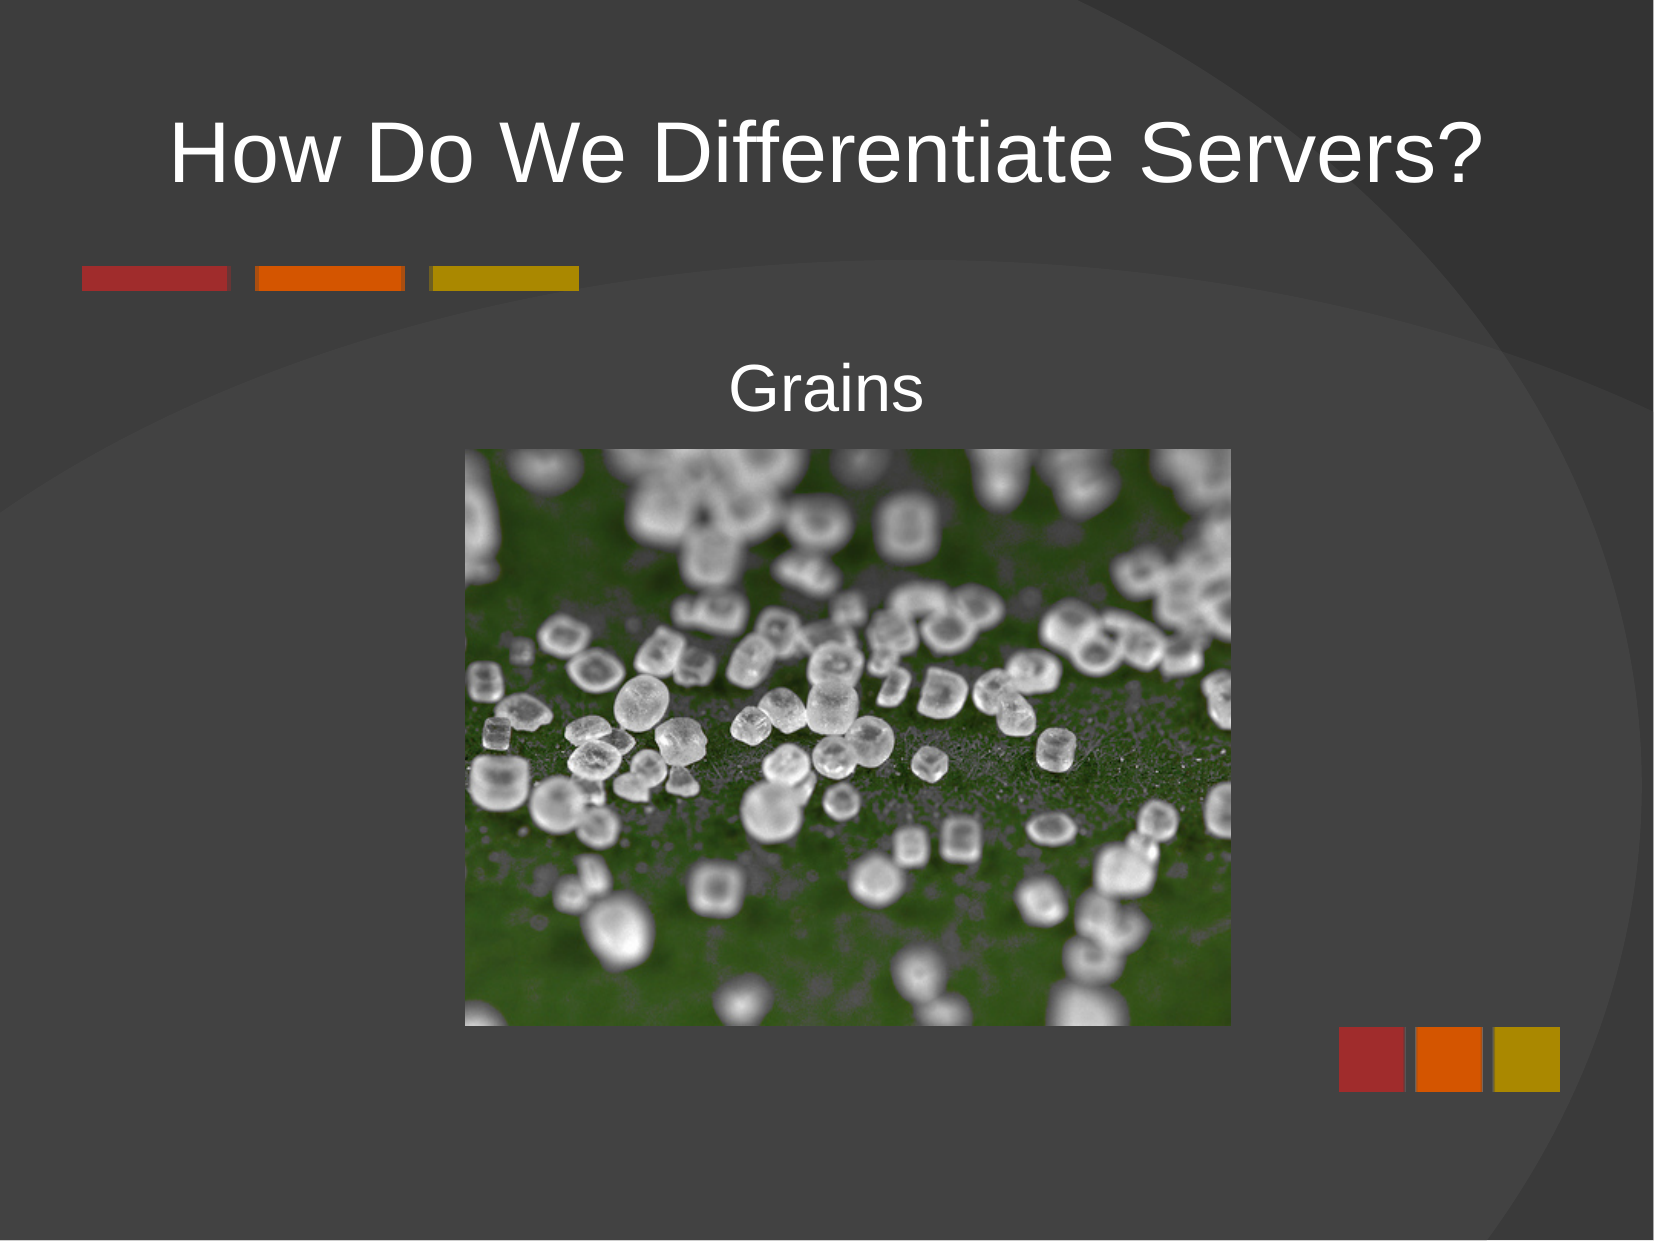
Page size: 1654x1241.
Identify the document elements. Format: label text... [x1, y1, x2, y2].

picture [82, 266, 579, 290]
picture [1339, 1027, 1560, 1092]
subtitle Grains [82, 290, 1571, 1010]
title How Do We Differentiate Servers? [82, 49, 1571, 257]
picture [465, 449, 1231, 1026]
